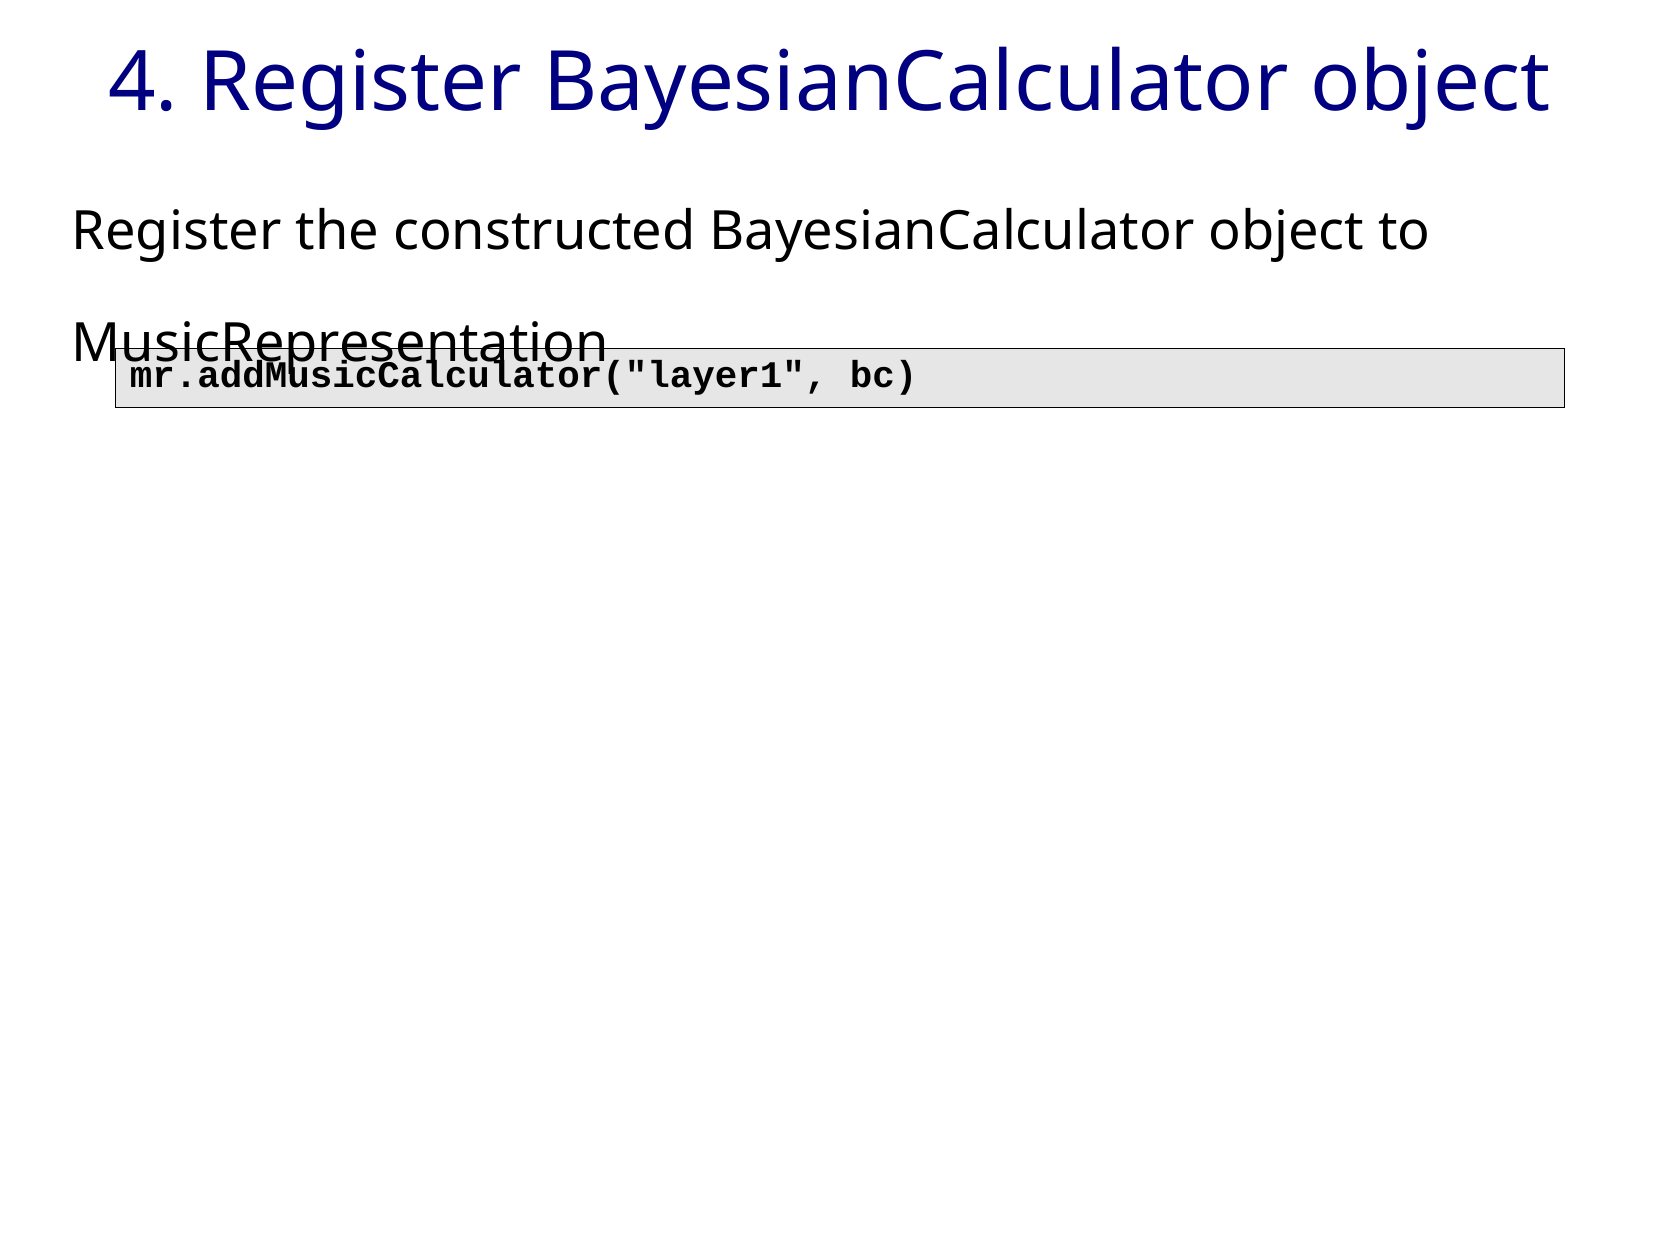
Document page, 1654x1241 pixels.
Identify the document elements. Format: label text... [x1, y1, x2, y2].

text_box Register the constructed BayesianCalculator object to MusicRepresentation [57, 147, 1467, 309]
title 4. Register BayesianCalculator object [59, 33, 1601, 125]
text_box mr.addMusicCalculator("layer1", bc) [115, 348, 1565, 408]
